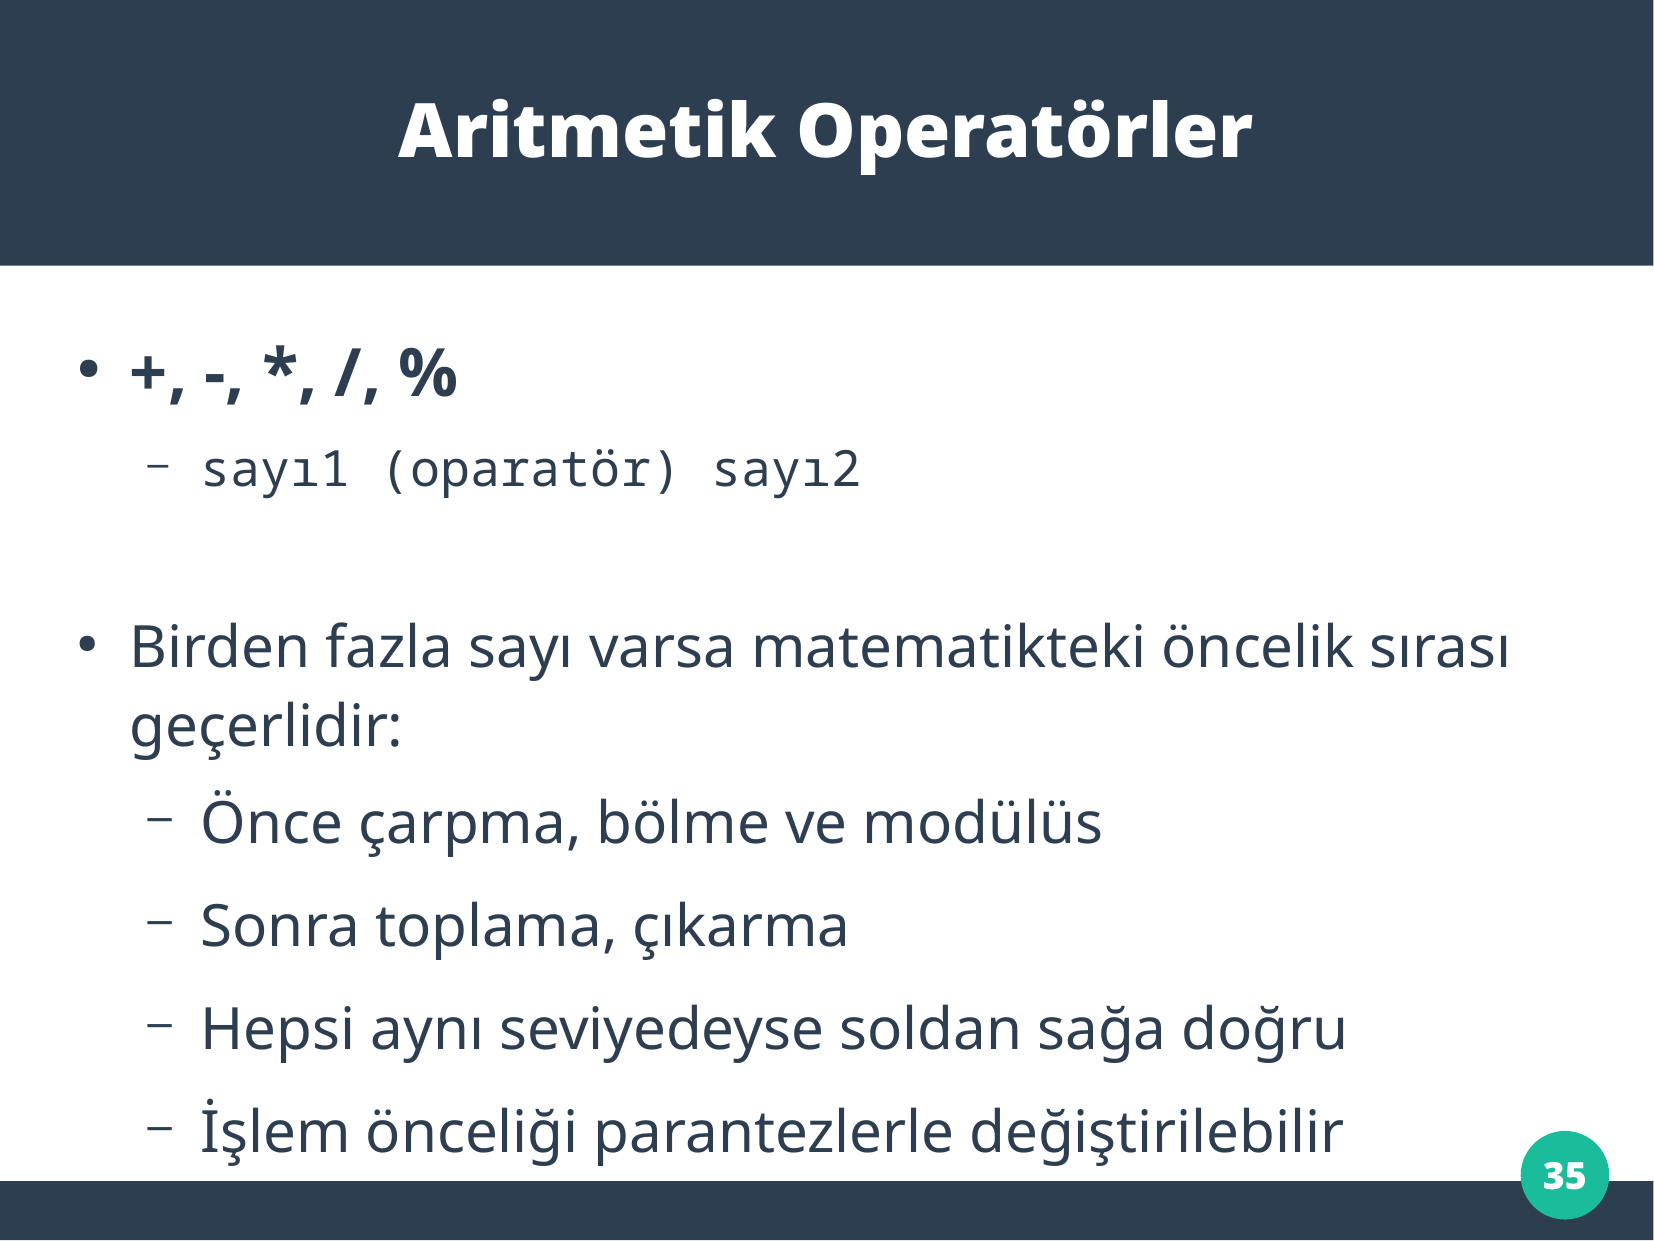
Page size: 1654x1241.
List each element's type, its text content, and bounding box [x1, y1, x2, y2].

list +, -, *, /, % sayı1 (oparatör) sayı2 Birden fazla sayı varsa matematikteki öncelik sırası geçerlidir: Önce çarpma, bölme ve modülüs Sonra toplama, çıkarma Hepsi aynı seviyedeyse soldan sağa doğru İşlem önceliği parantezlerle değiştirilebilir [59, 324, 1595, 1066]
title Aritmetik Operatörler [59, 49, 1595, 207]
